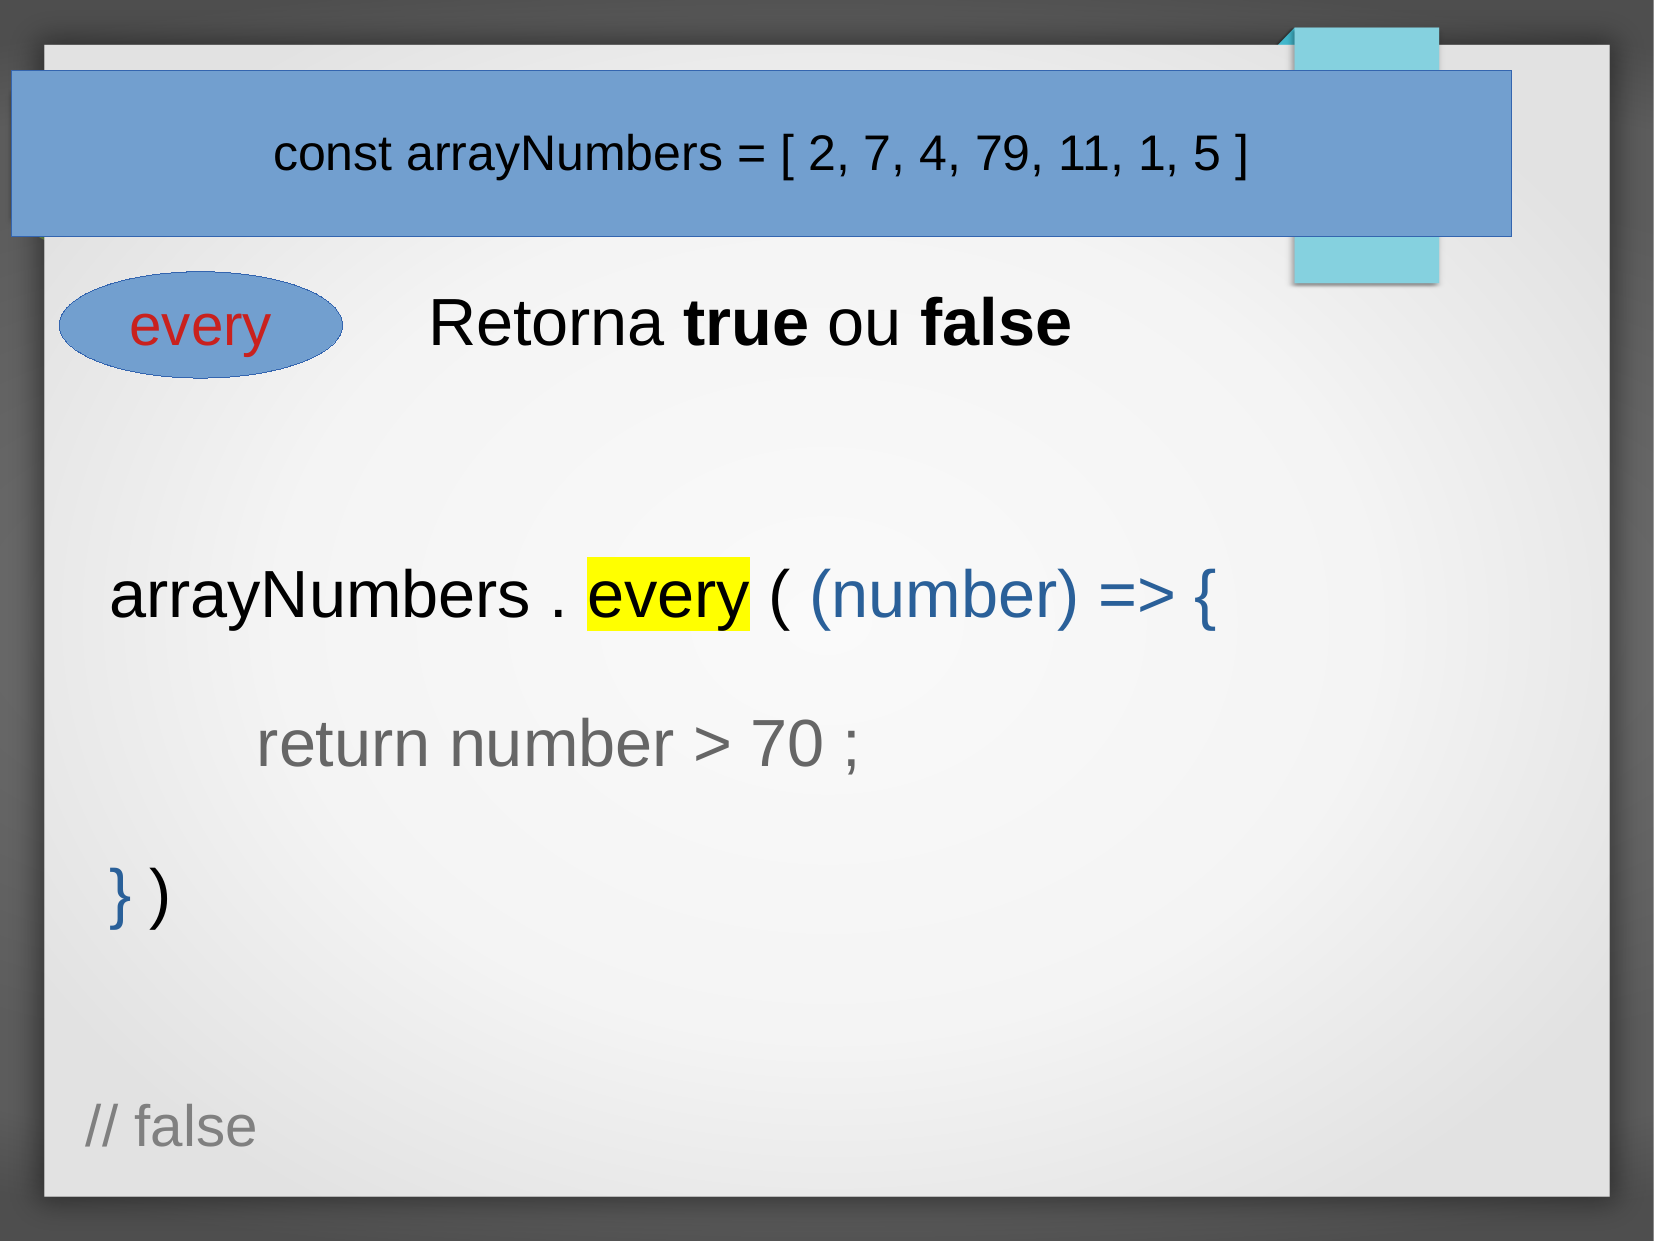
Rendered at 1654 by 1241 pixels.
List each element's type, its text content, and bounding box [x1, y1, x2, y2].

text_box const arrayNumbers = [ 2, 7, 4, 79, 11, 1, 5 ] [11, 70, 1512, 237]
text_box every [59, 271, 343, 379]
picture [0, 0, 1654, 1241]
text_box // false [70, 1086, 273, 1167]
text_box arrayNumbers . every ( (number) => { return number > 70 ; } ) [94, 549, 1312, 938]
text_box Retorna true ou false [413, 277, 1088, 368]
